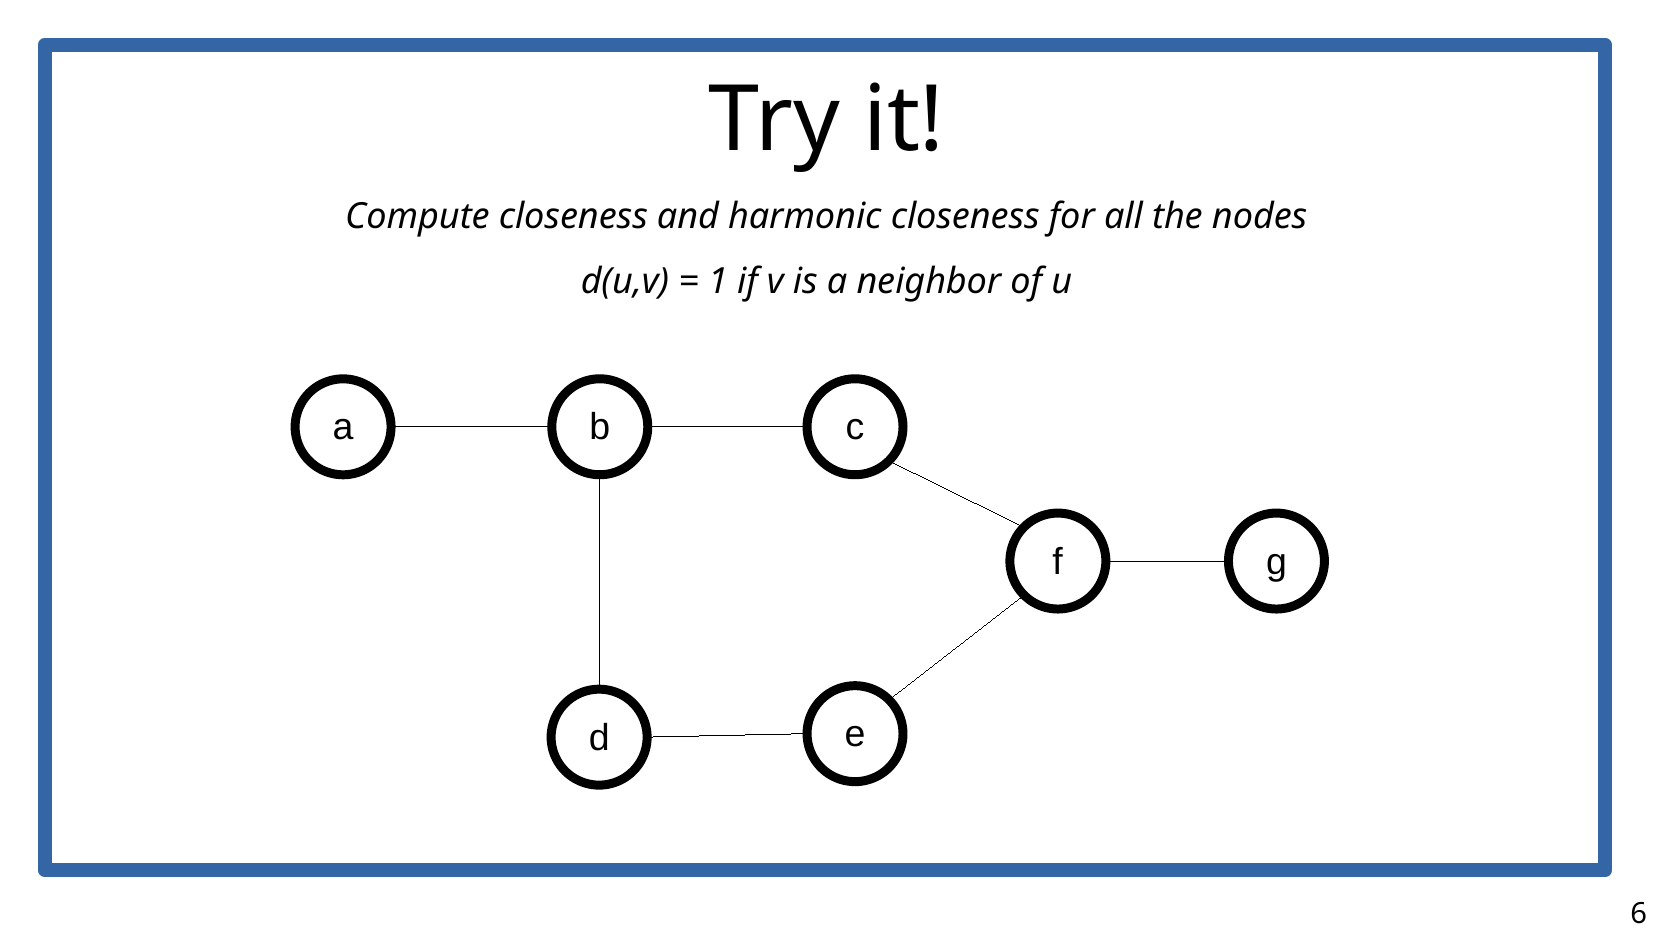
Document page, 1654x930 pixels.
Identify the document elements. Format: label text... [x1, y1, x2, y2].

list Compute closeness and harmonic closeness for all the nodes d(u,v) = 1 if v is a neighbor of u [82, 189, 1571, 305]
text_box e [807, 685, 904, 782]
text_box d [551, 689, 648, 786]
text_box g [1228, 513, 1325, 610]
text_box c [807, 378, 904, 475]
text_box f [1009, 513, 1106, 610]
title Try it! [82, 52, 1571, 181]
text_box b [551, 378, 648, 475]
text_box a [295, 378, 392, 475]
